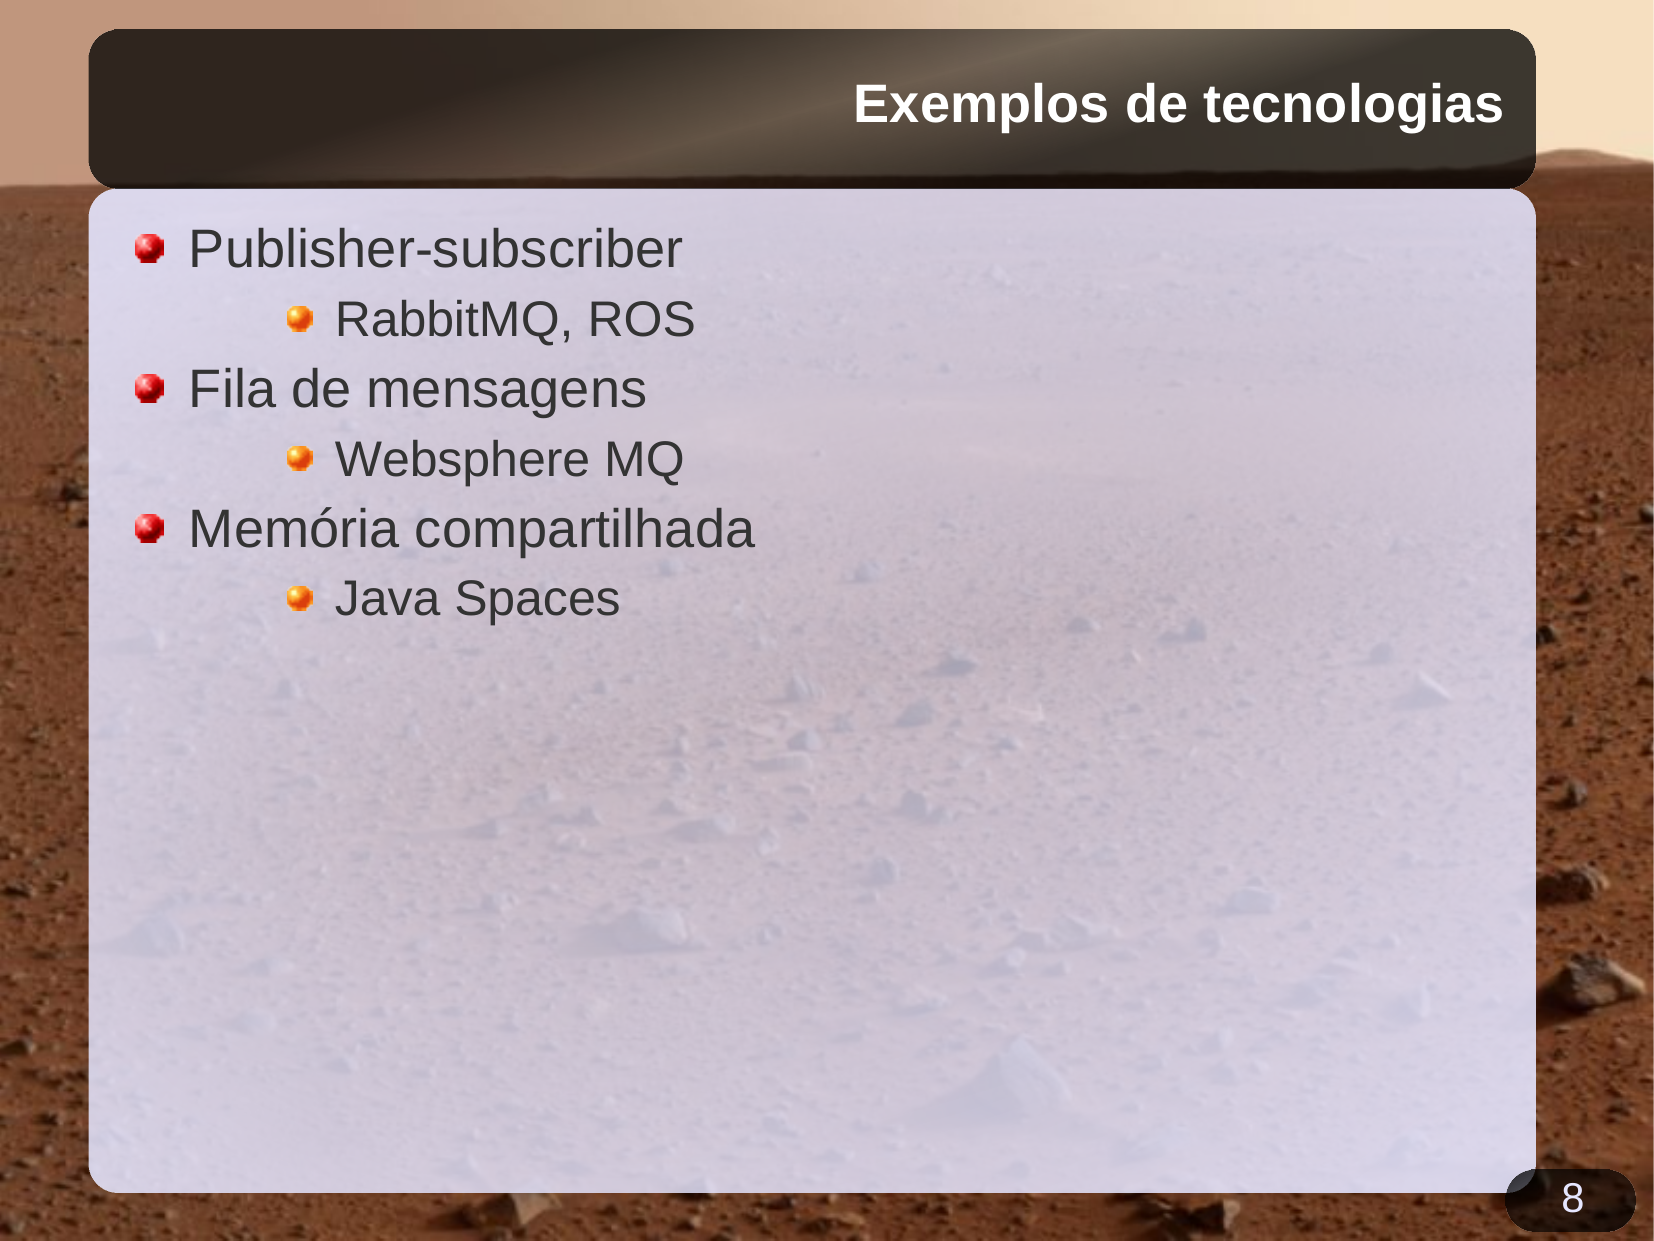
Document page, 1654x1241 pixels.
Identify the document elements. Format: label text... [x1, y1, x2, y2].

title Exemplos de tecnologias [118, 59, 1506, 148]
picture [0, 0, 1654, 1241]
list Publisher-subscriber RabbitMQ, ROS Fila de mensagens Websphere MQ Memória compartilhada Java Spaces [118, 218, 1477, 1164]
